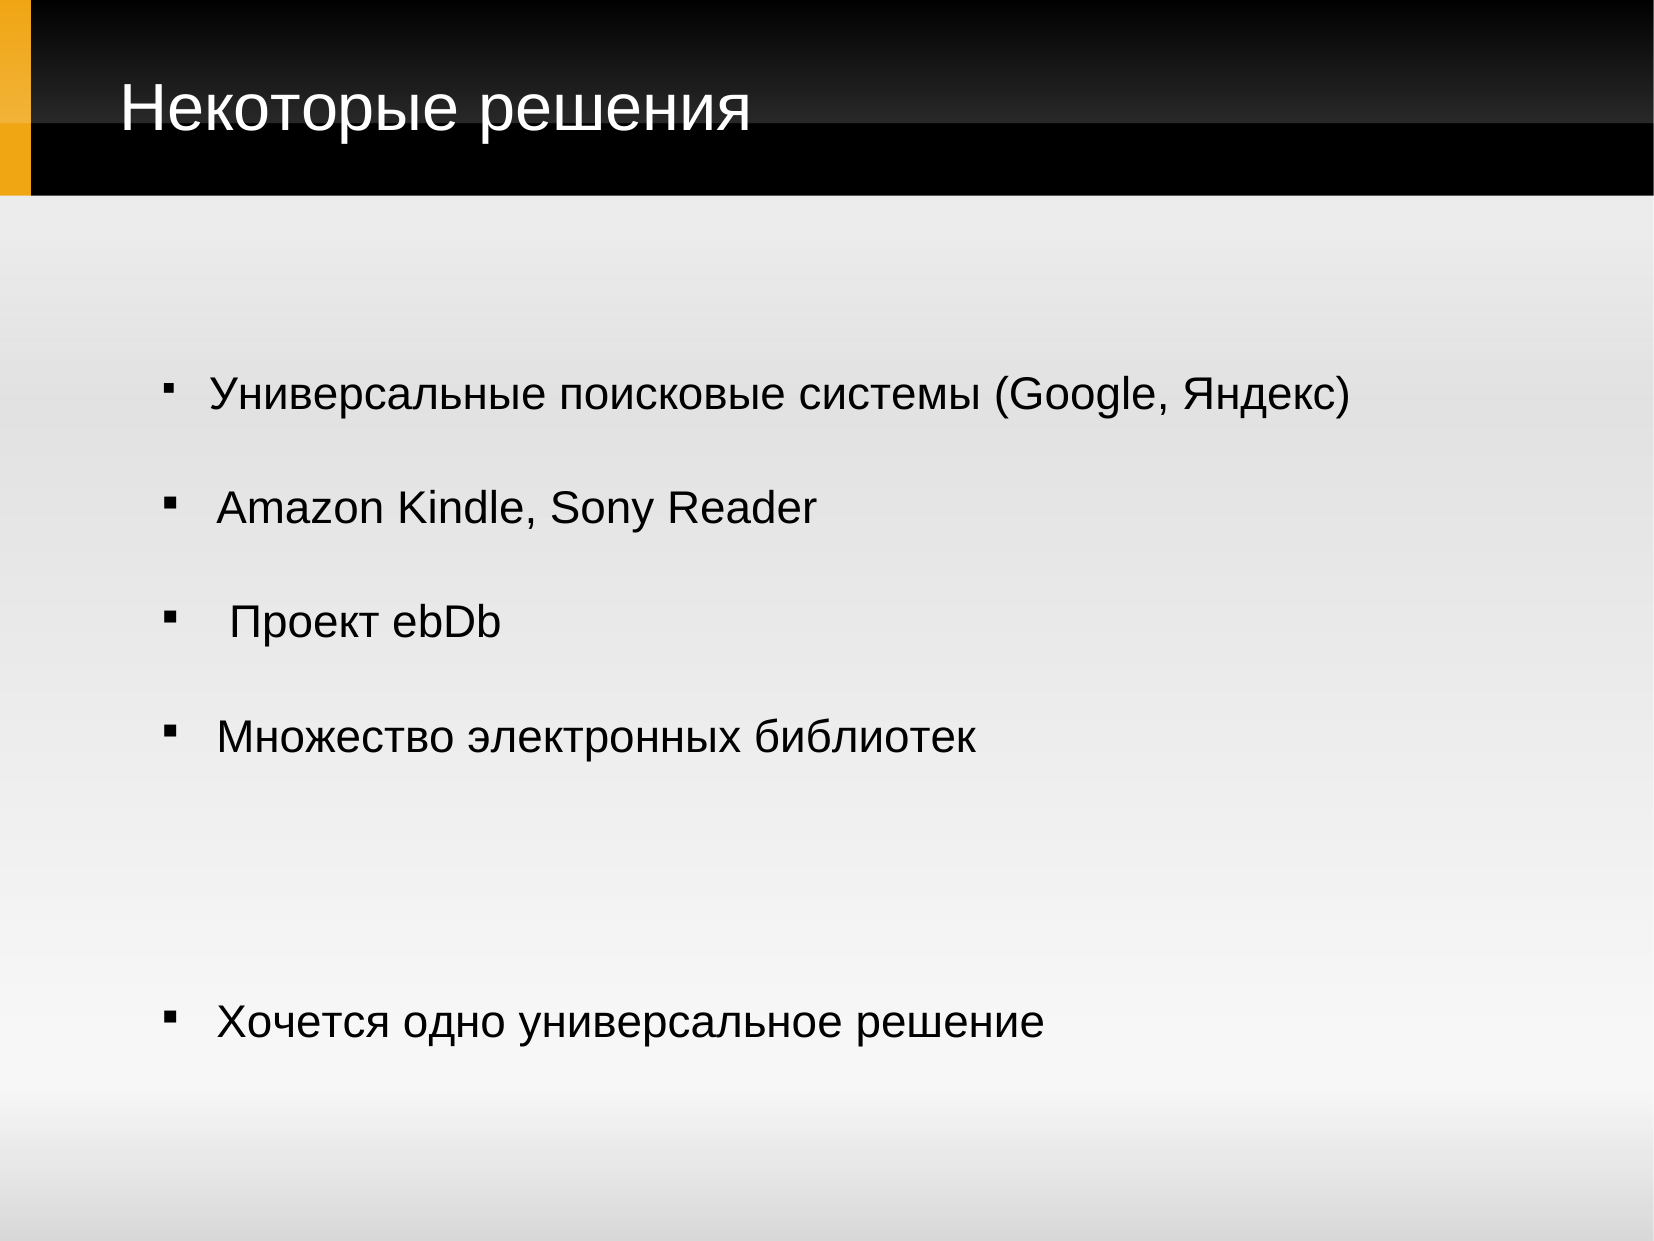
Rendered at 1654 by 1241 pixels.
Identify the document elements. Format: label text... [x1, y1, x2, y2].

text_box Универсальные поисковые системы (Google, Яндекс) Amazon Kindle, Sony Reader Проект ebDb Множество электронных библиотек Хочется одно универсальное решение [147, 306, 1536, 1097]
text_box Некоторые решения [104, 53, 1022, 172]
picture [0, 0, 1654, 1241]
